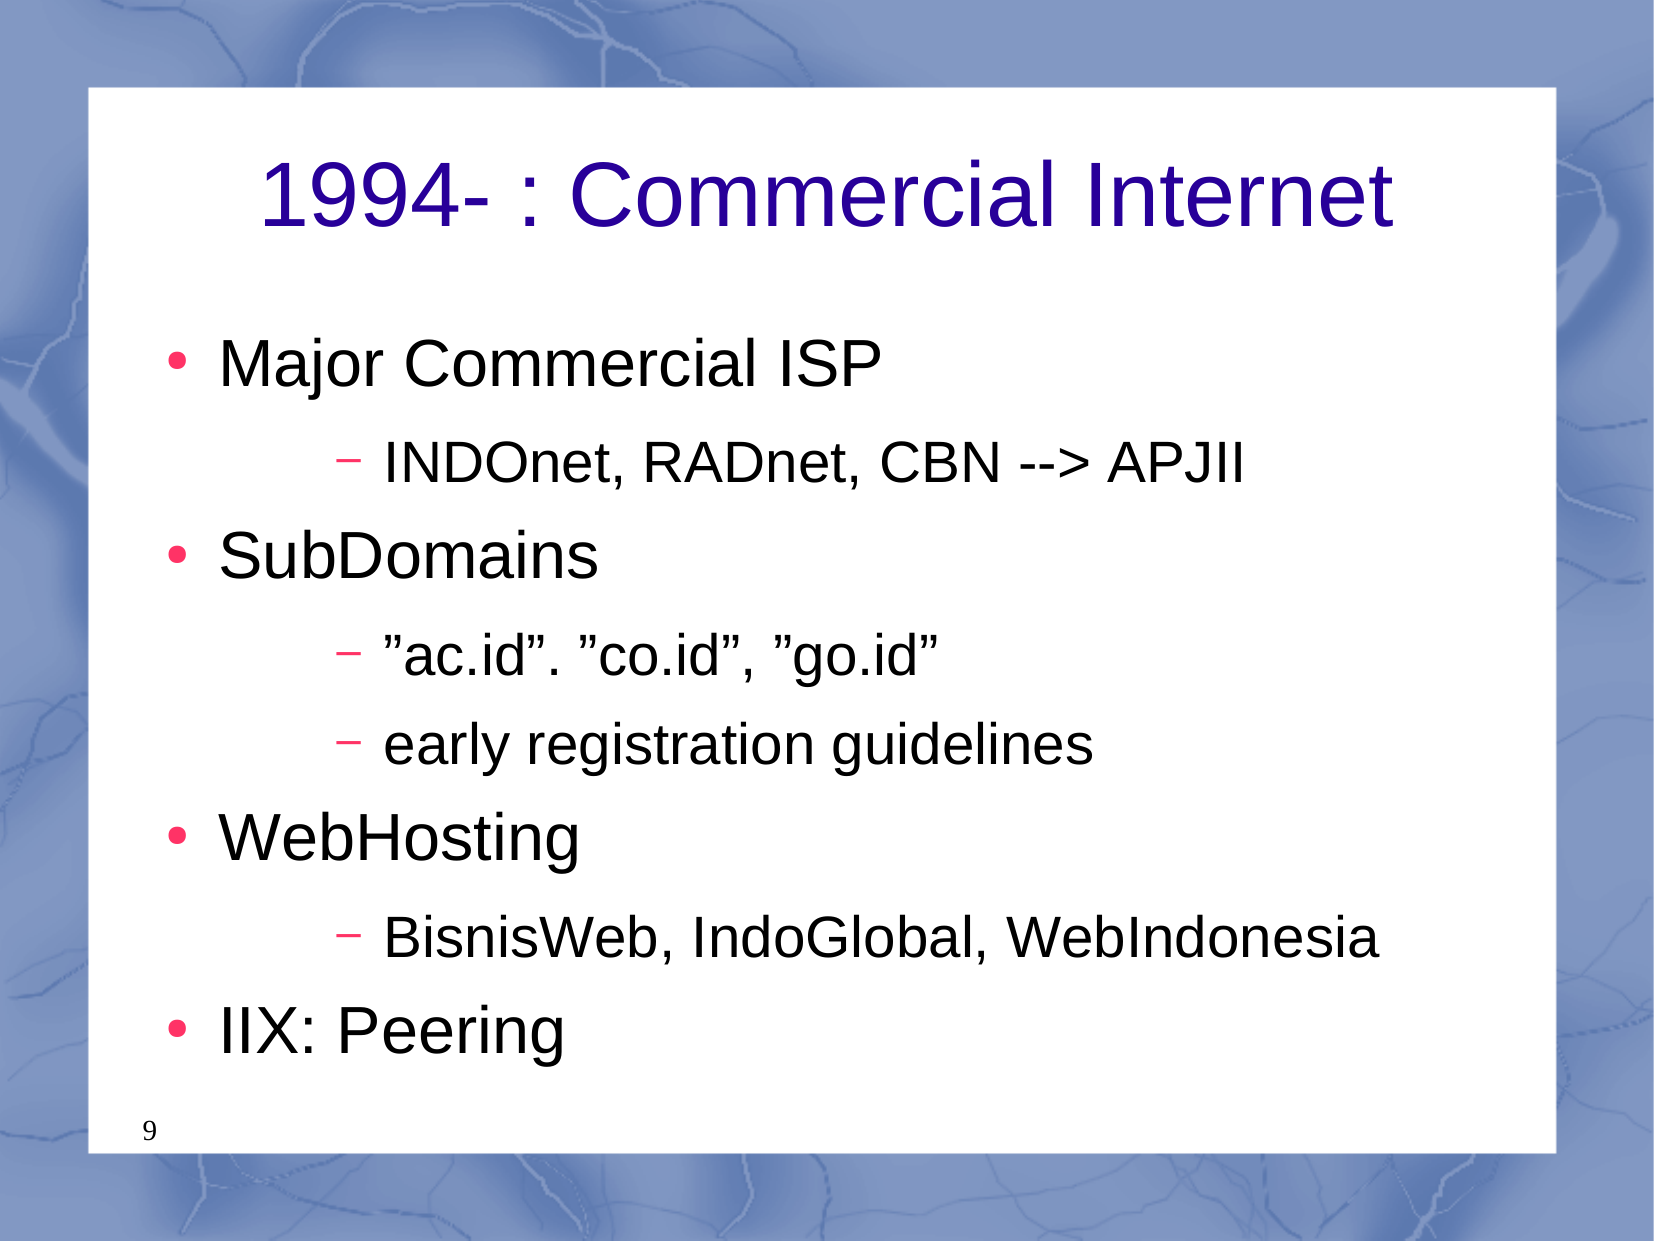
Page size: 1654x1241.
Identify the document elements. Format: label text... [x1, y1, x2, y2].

title 1994- : Commercial Internet [118, 98, 1536, 291]
picture [0, 0, 1654, 1241]
list Major Commercial ISP INDOnet, RADnet, CBN --> APJII SubDomains ”ac.id”. ”co.id”, ”go.id” early registration guidelines WebHosting BisnisWeb, IndoGlobal, WebIndonesia IIX: Peering [147, 325, 1506, 1130]
